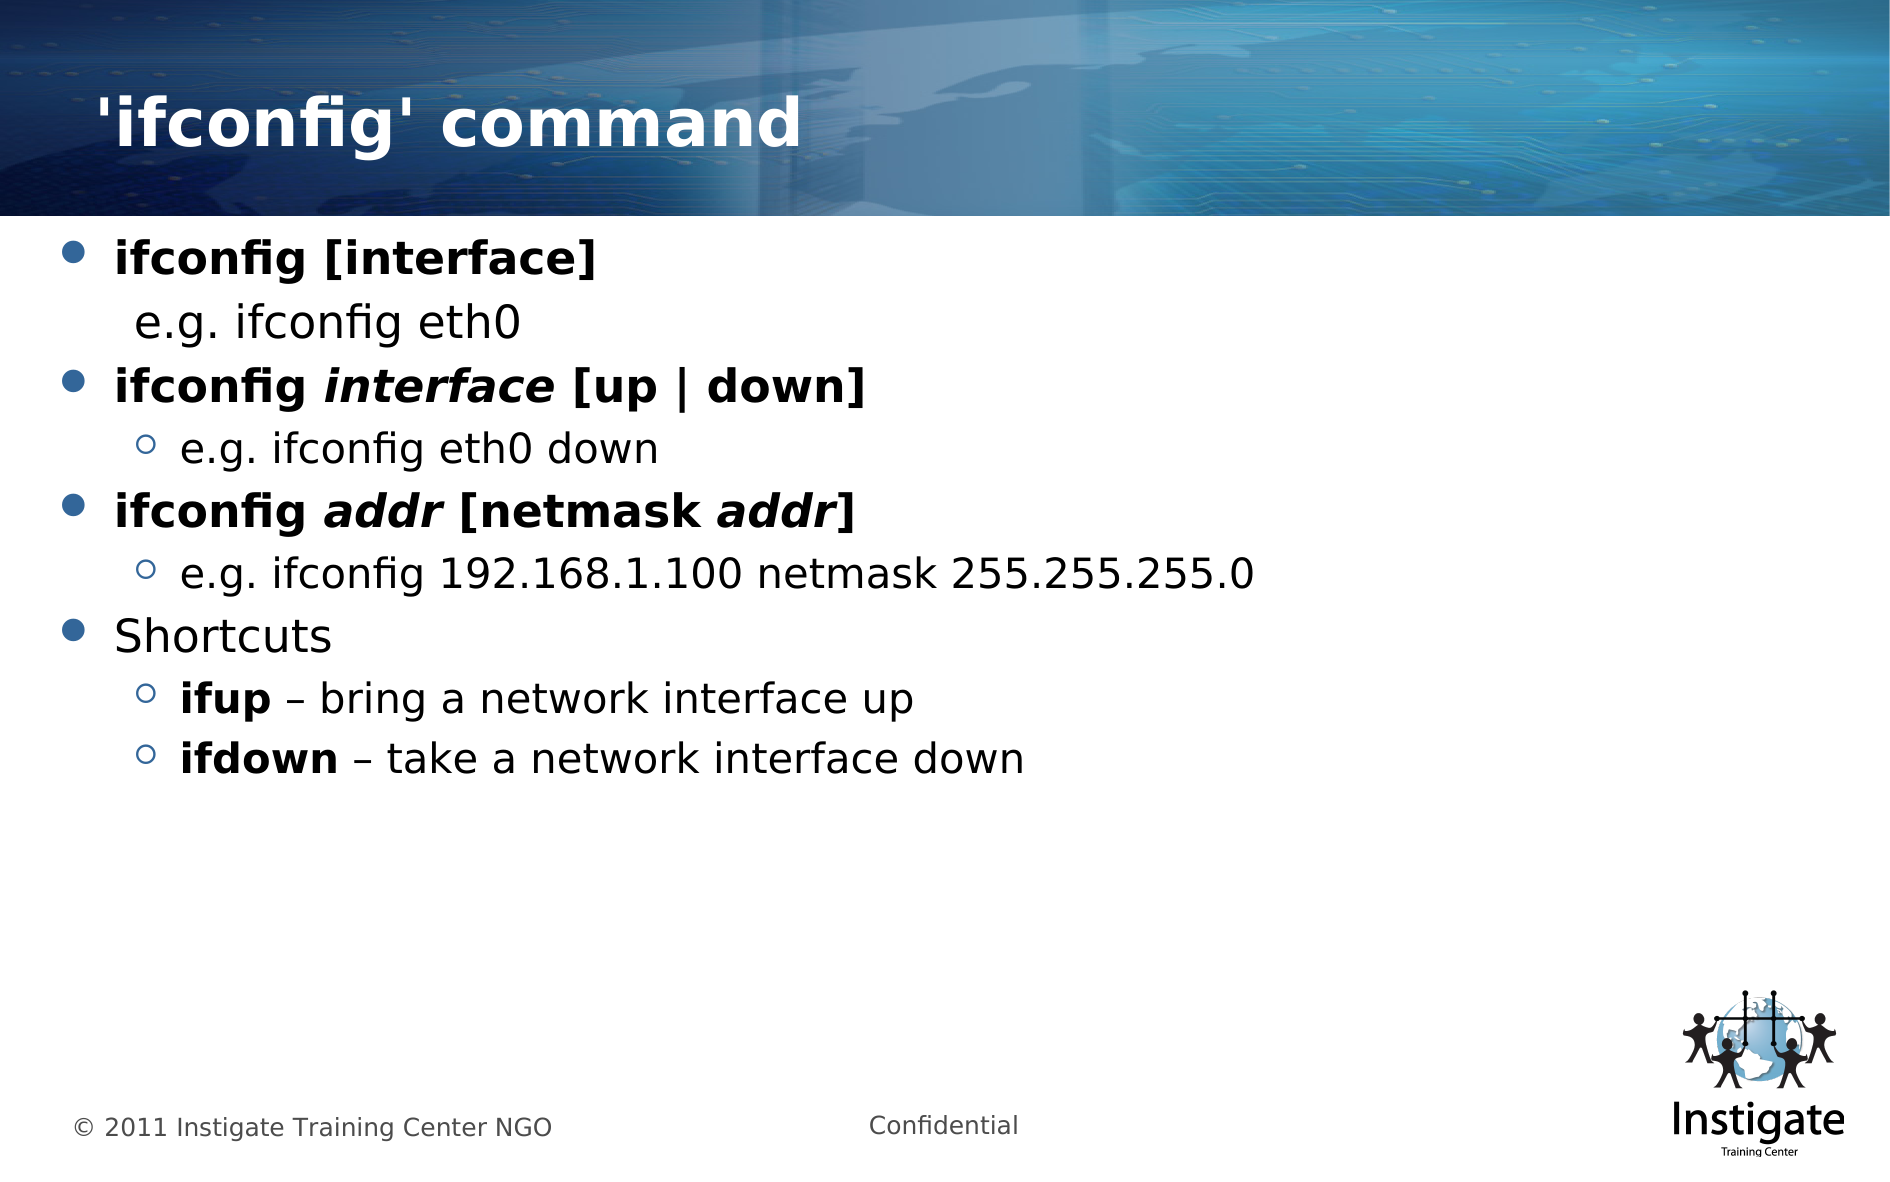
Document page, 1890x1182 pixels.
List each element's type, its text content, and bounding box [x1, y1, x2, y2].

picture [1674, 990, 1844, 1157]
picture [0, 0, 1890, 216]
title 'ifconfig' command [94, 54, 1793, 210]
list ifconfig [interface] e.g. ifconfig eth0 ifconfig interface [up | down] e.g. ifconfig eth0 down ifconfig addr [netmask addr] e.g. ifconfig 192.168.1.100 netmask 255.255.255.0 Shortcuts ifup – bring a network interface up ifdown – take a network interface down [59, 236, 1831, 1001]
